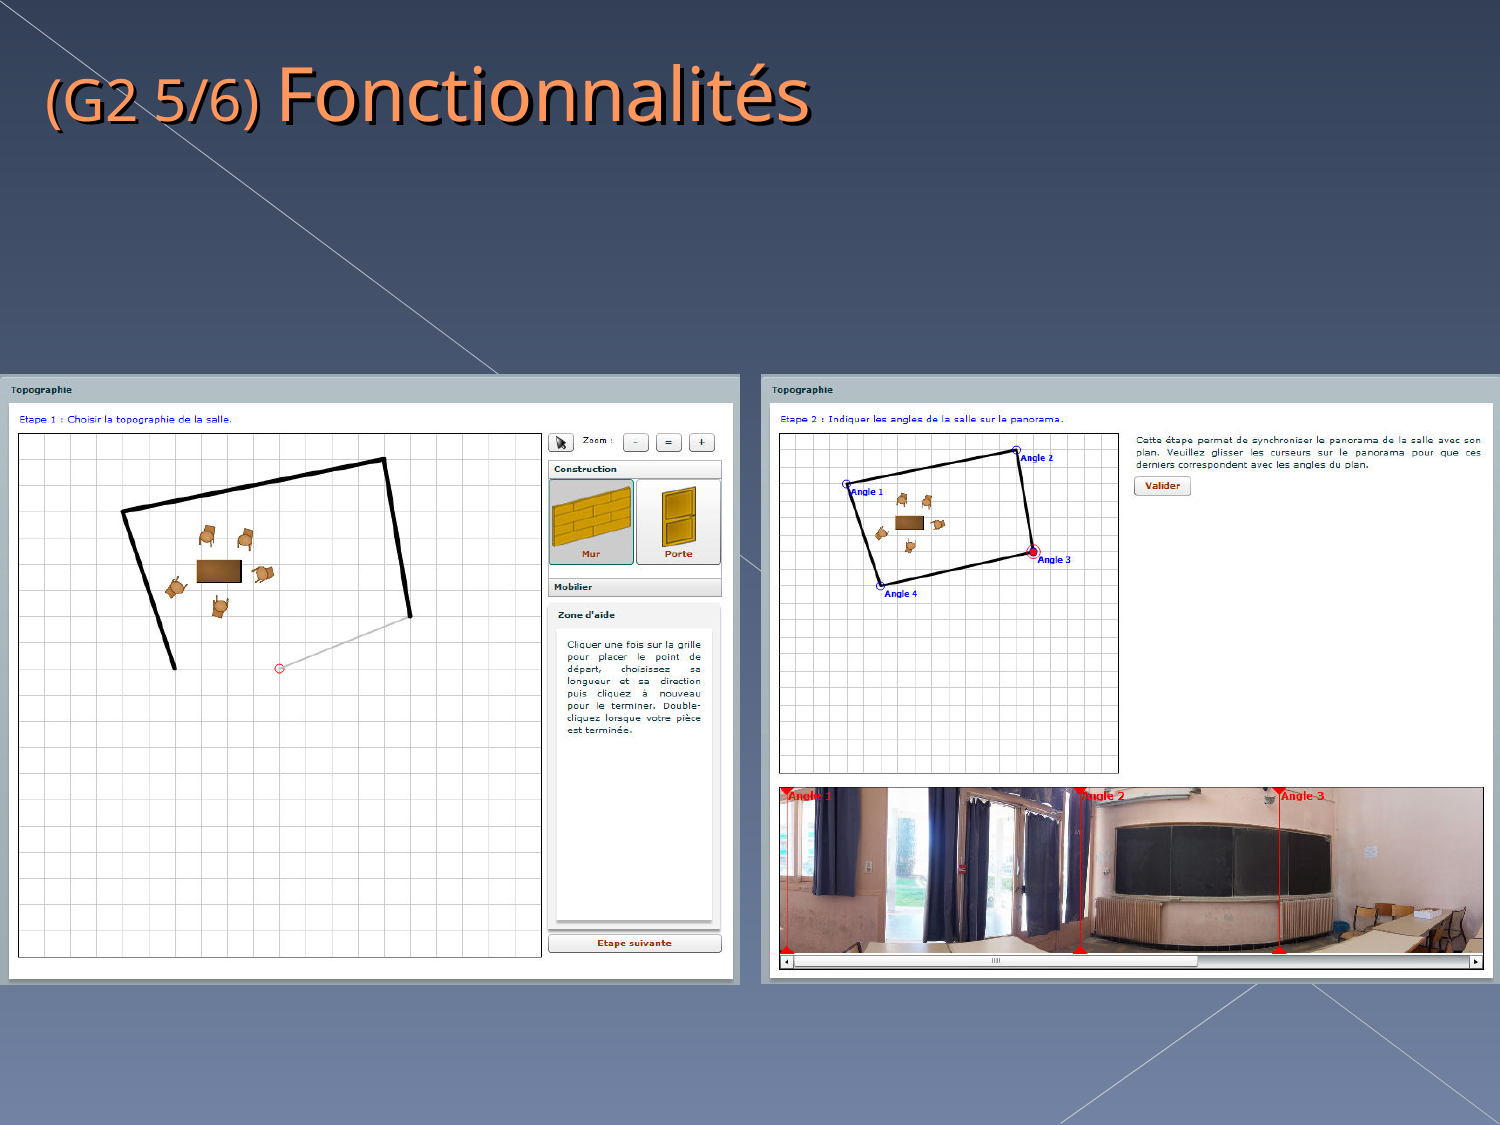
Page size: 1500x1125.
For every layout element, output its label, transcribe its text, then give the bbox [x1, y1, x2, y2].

picture [761, 374, 1500, 984]
picture [0, 374, 740, 985]
title (G2 5/6) Fonctionnalités [0, 0, 1034, 207]
